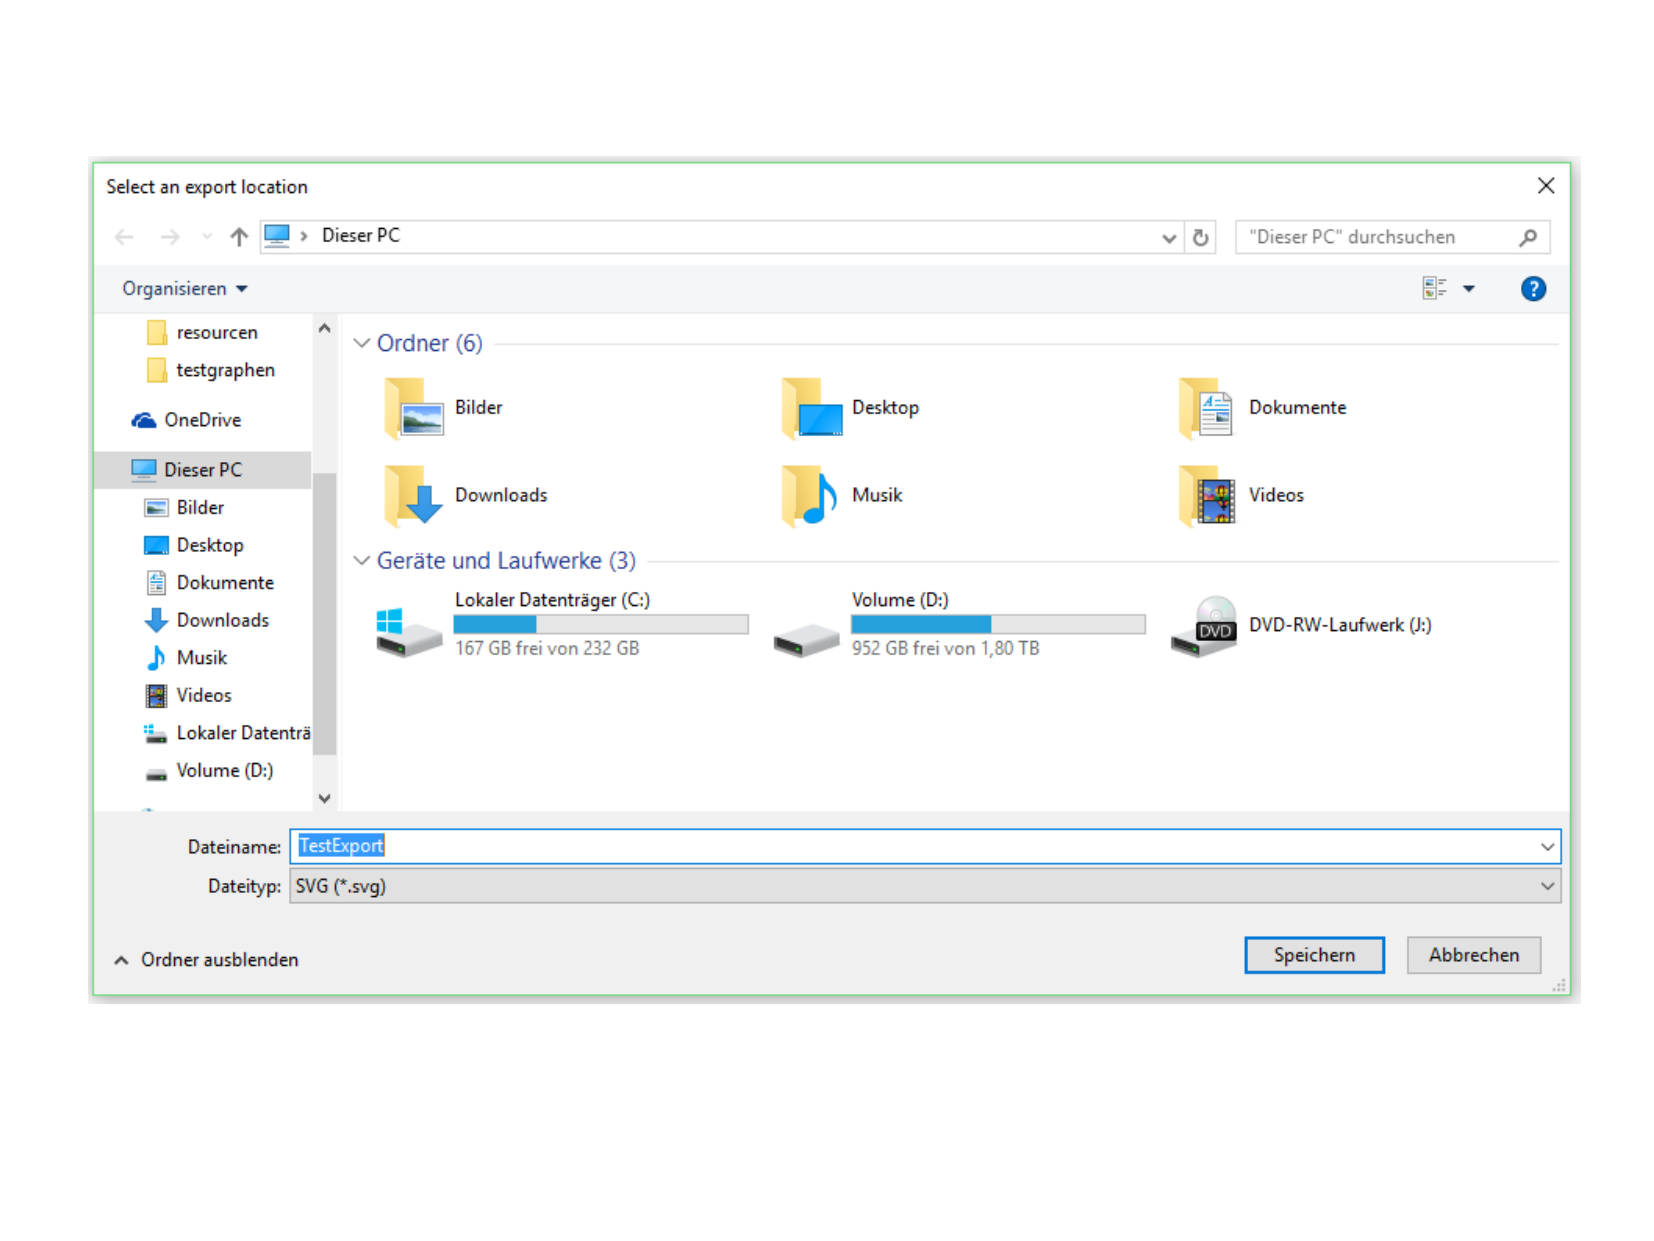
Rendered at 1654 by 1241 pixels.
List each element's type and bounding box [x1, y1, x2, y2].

picture [88, 156, 1581, 1004]
